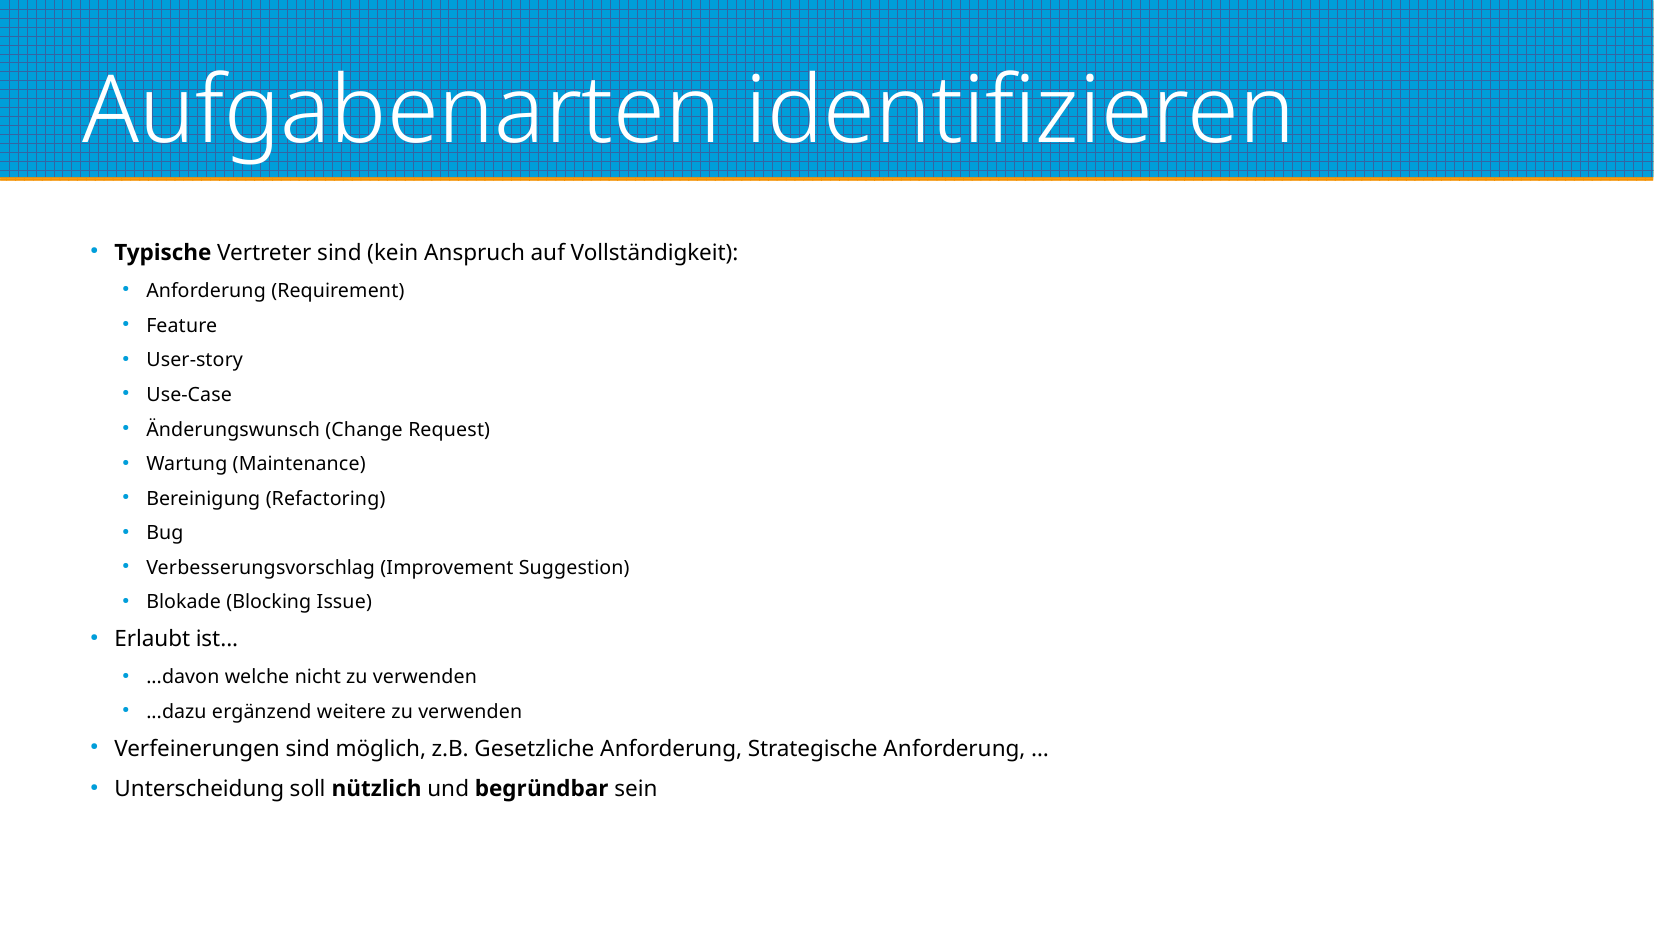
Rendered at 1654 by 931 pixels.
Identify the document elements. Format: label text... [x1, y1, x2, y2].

title Aufgabenarten identifizieren [82, 14, 1571, 171]
list Typische Vertreter sind (kein Anspruch auf Vollständigkeit): Anforderung (Requirement) Feature User-story Use-Case Änderungswunsch (Change Request) Wartung (Maintenance) Bereinigung (Refactoring) Bug Verbesserungsvorschlag (Improvement Suggestion) Blokade (Blocking Issue) Erlaubt ist... ...davon welche nicht zu verwenden ...dazu ergänzend weitere zu verwenden Verfeinerungen sind möglich, z.B. Gesetzliche Anforderung, Strategische Anforderung, … Unterscheidung soll nützlich und begründbar sein [82, 236, 1565, 811]
